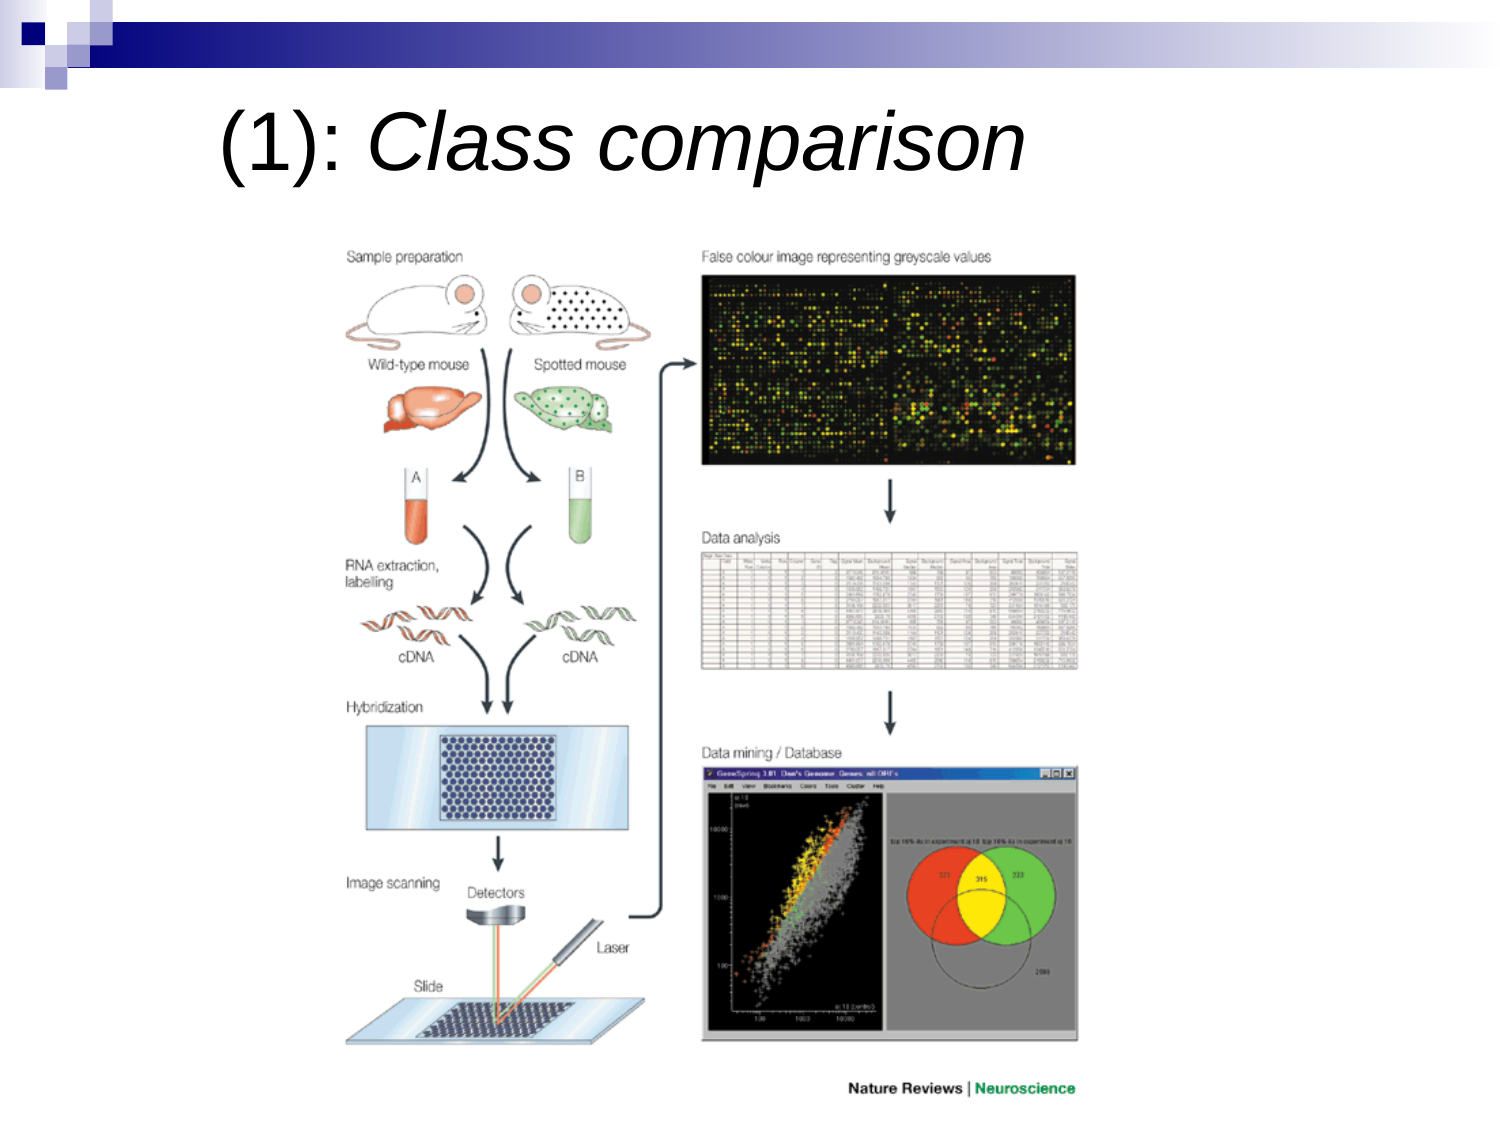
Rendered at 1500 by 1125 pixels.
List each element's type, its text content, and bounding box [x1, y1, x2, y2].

title (1): Class comparison [218, 78, 1429, 197]
picture [312, 226, 1128, 1125]
